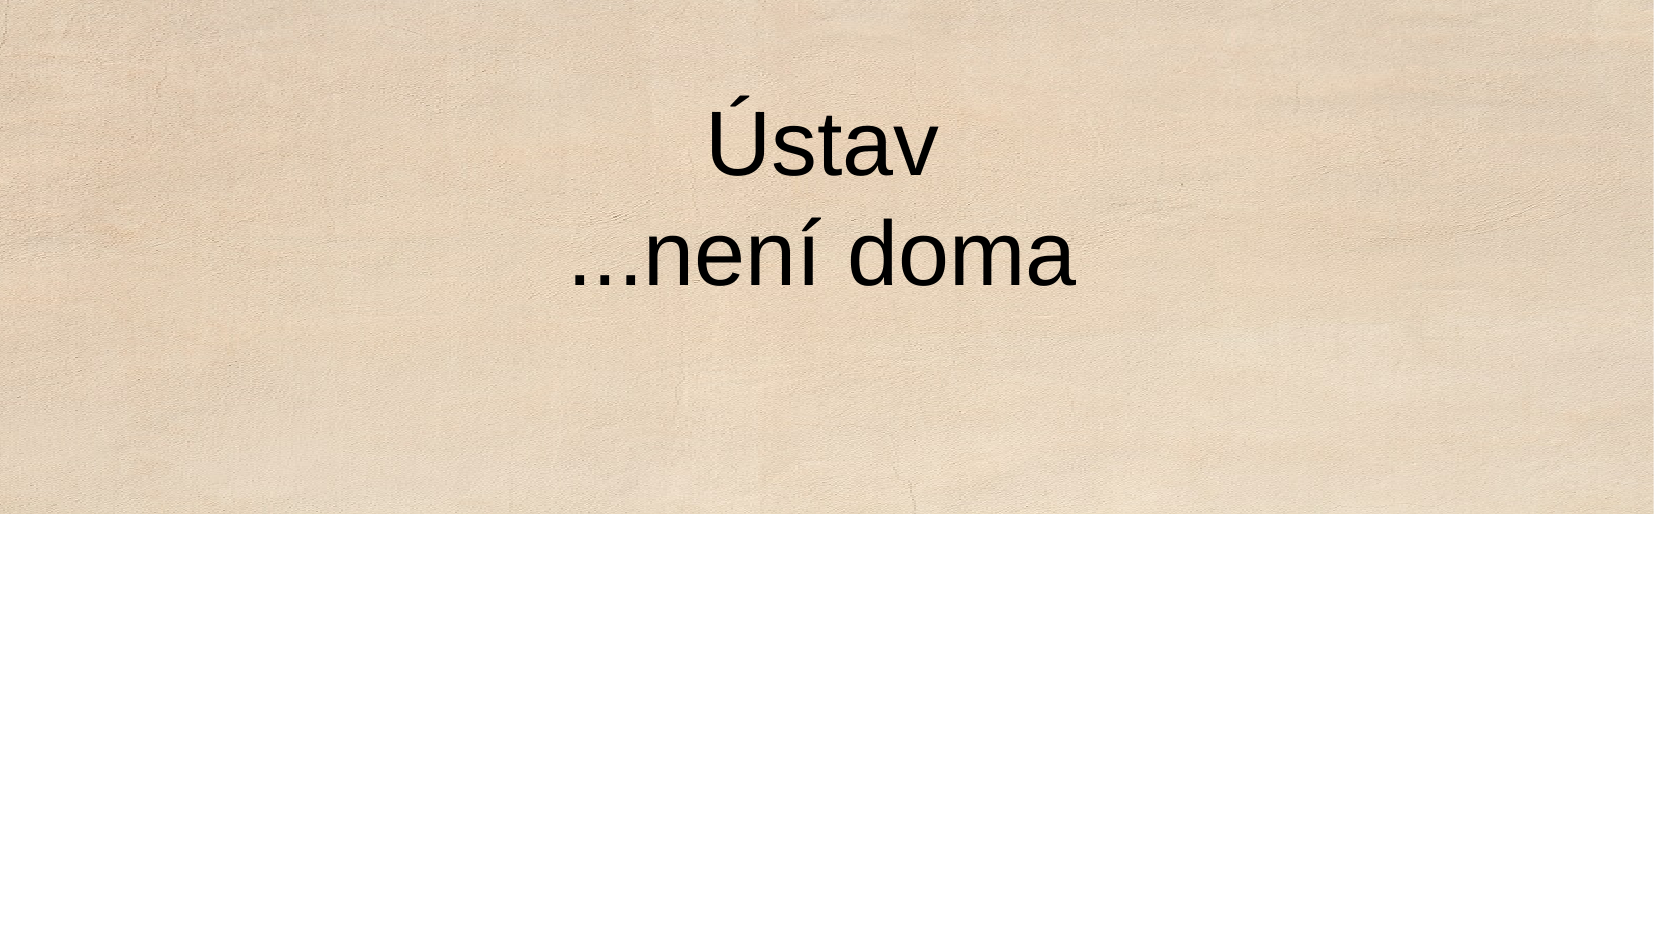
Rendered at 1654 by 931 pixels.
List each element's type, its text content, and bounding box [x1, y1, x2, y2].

picture [0, 0, 1654, 514]
title Ústav ...není doma [78, 84, 1567, 290]
